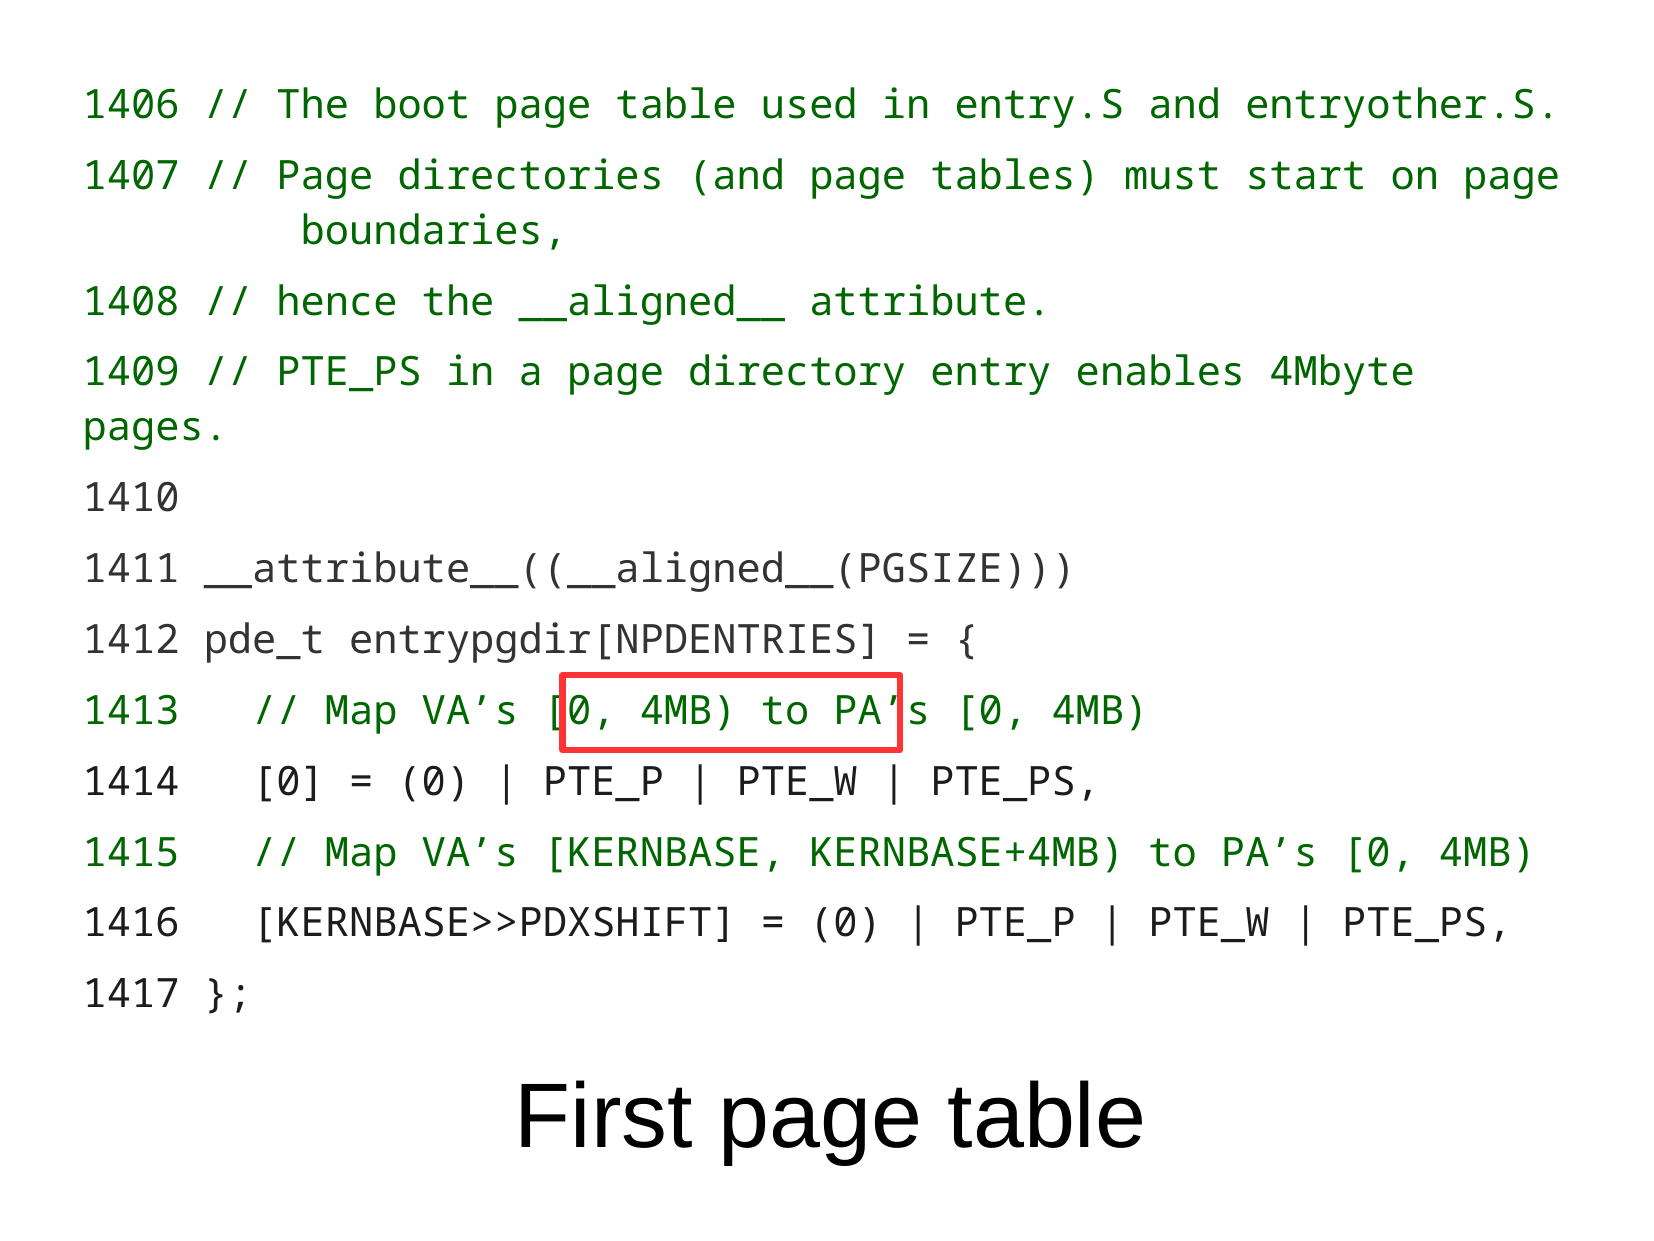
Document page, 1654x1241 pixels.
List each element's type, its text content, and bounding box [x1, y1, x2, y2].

title First page table [86, 1012, 1576, 1220]
list 1406 // The boot page table used in entry.S and entryother.S. 1407 // Page directories (and page tables) must start on page boundaries, 1408 // hence the __aligned__ attribute. 1409 // PTE_PS in a page directory entry enables 4Mbyte pages. 1410 1411 __attribute__((__aligned__(PGSIZE))) 1412 pde_t entrypgdir[NPDENTRIES] = { 1413 // Map VA’s [0, 4MB) to PA’s [0, 4MB) 1414 [0] = (0) | PTE_P | PTE_W | PTE_PS, 1415 // Map VA’s [KERNBASE, KERNBASE+4MB) to PA’s [0, 4MB) 1416 [KERNBASE>>PDXSHIFT] = (0) | PTE_P | PTE_W | PTE_PS, 1417 }; [82, 75, 1571, 1163]
